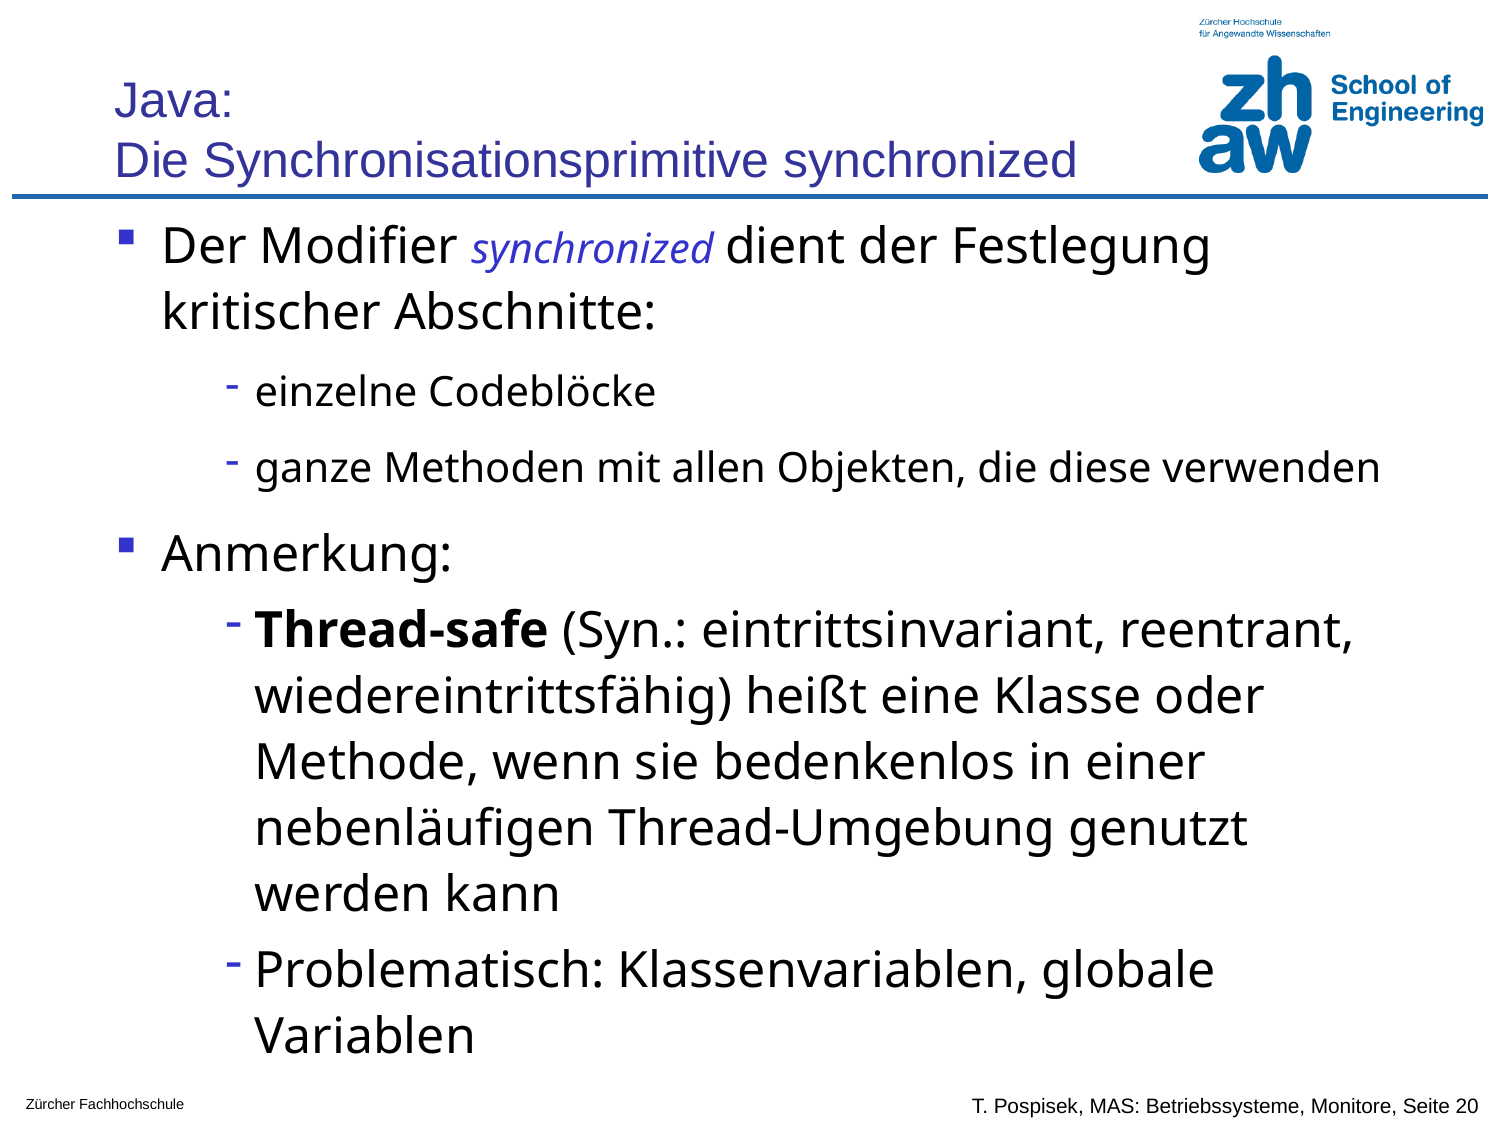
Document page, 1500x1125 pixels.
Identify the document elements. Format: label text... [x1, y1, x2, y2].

title Java: Die Synchronisationsprimitive synchronized [99, 41, 1182, 154]
text_box Der Modifier synchronized dient der Festlegung kritischer Abschnitte: einzelne Codeblöcke ganze Methoden mit allen Objekten, die diese verwenden Anmerkung: Thread-safe (Syn.: eintrittsinvariant, reentrant, wiedereintrittsfähig) heißt eine Klasse oder Methode, wenn sie bedenkenlos in einer nebenläufigen Thread-Umgebung genutzt werden kann Problematisch: Klassenvariablen, globale Variablen [99, 200, 1413, 1072]
picture [1199, 19, 1483, 173]
